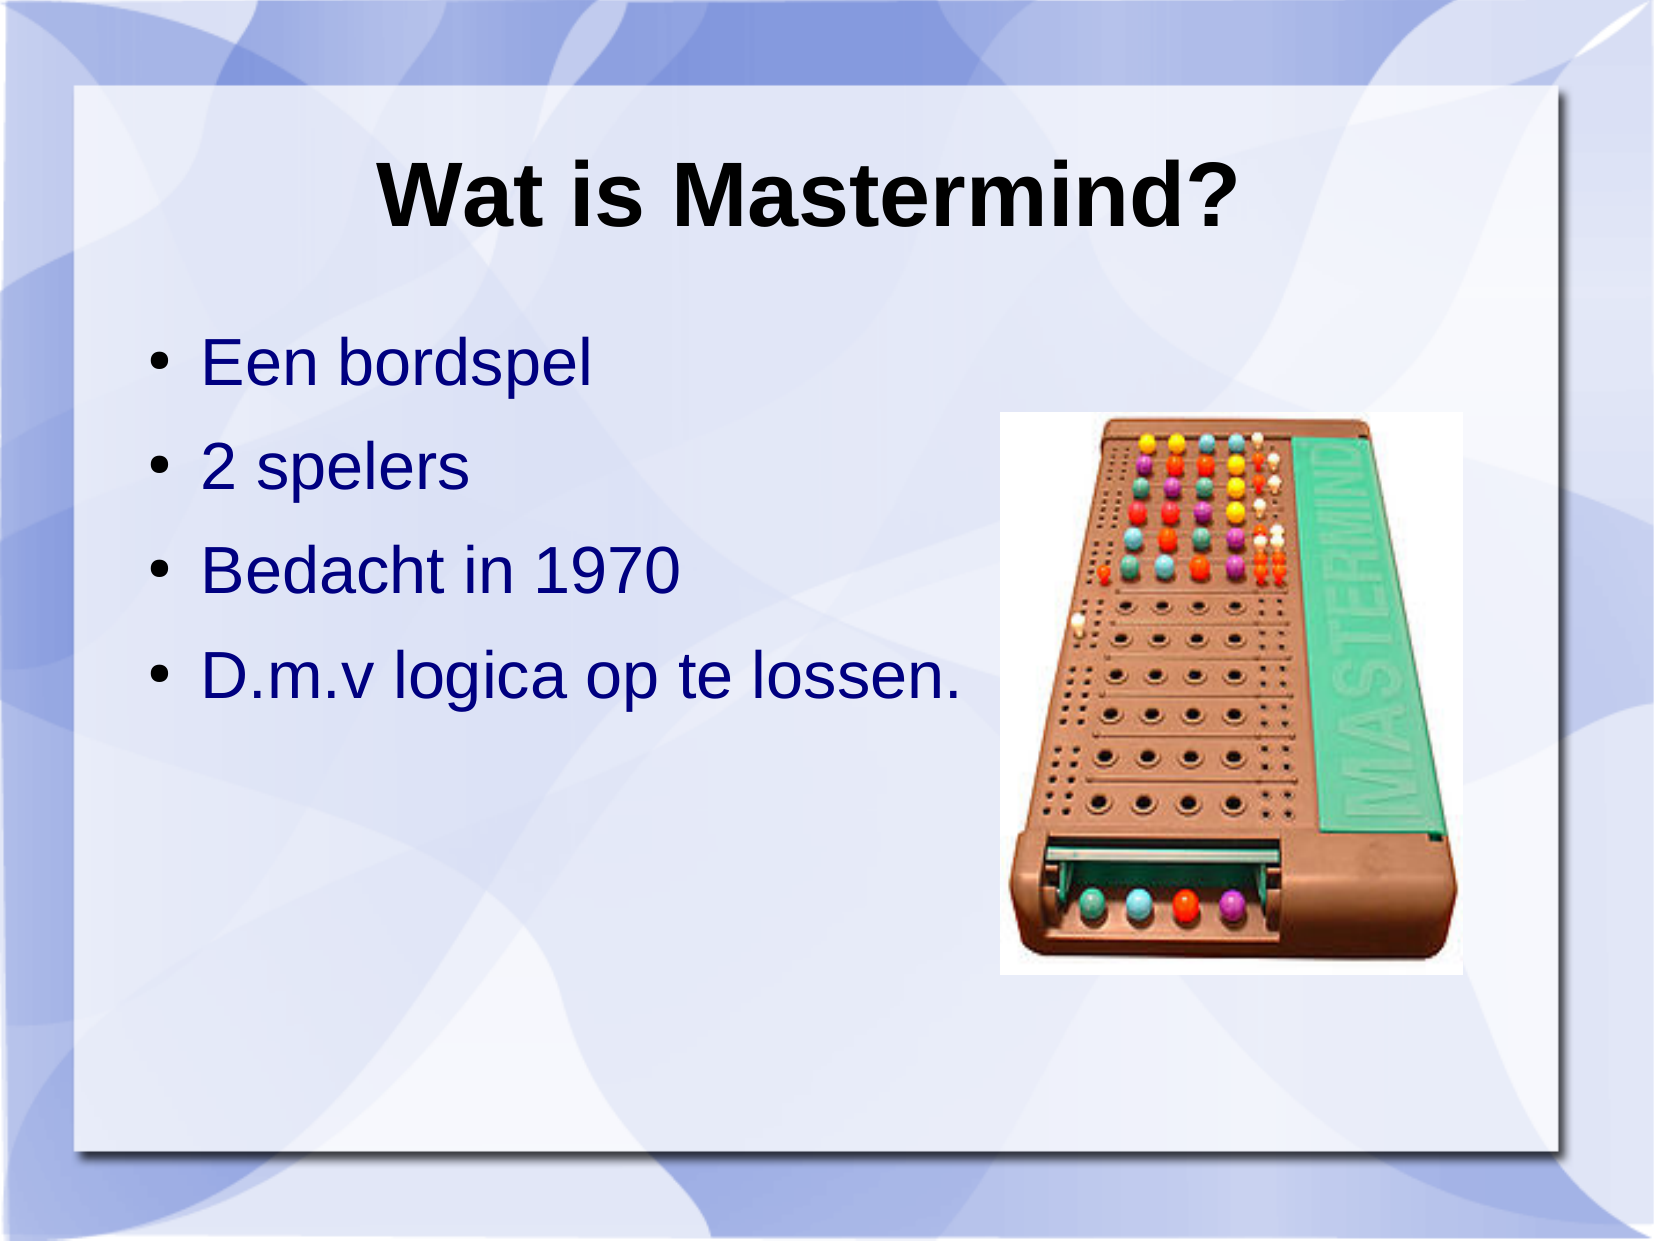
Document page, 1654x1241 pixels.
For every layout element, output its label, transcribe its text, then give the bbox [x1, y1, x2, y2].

picture [0, 0, 1654, 1241]
title Wat is Mastermind? [82, 90, 1536, 298]
list Een bordspel 2 spelers Bedacht in 1970 D.m.v logica op te lossen. [129, 324, 1489, 1144]
